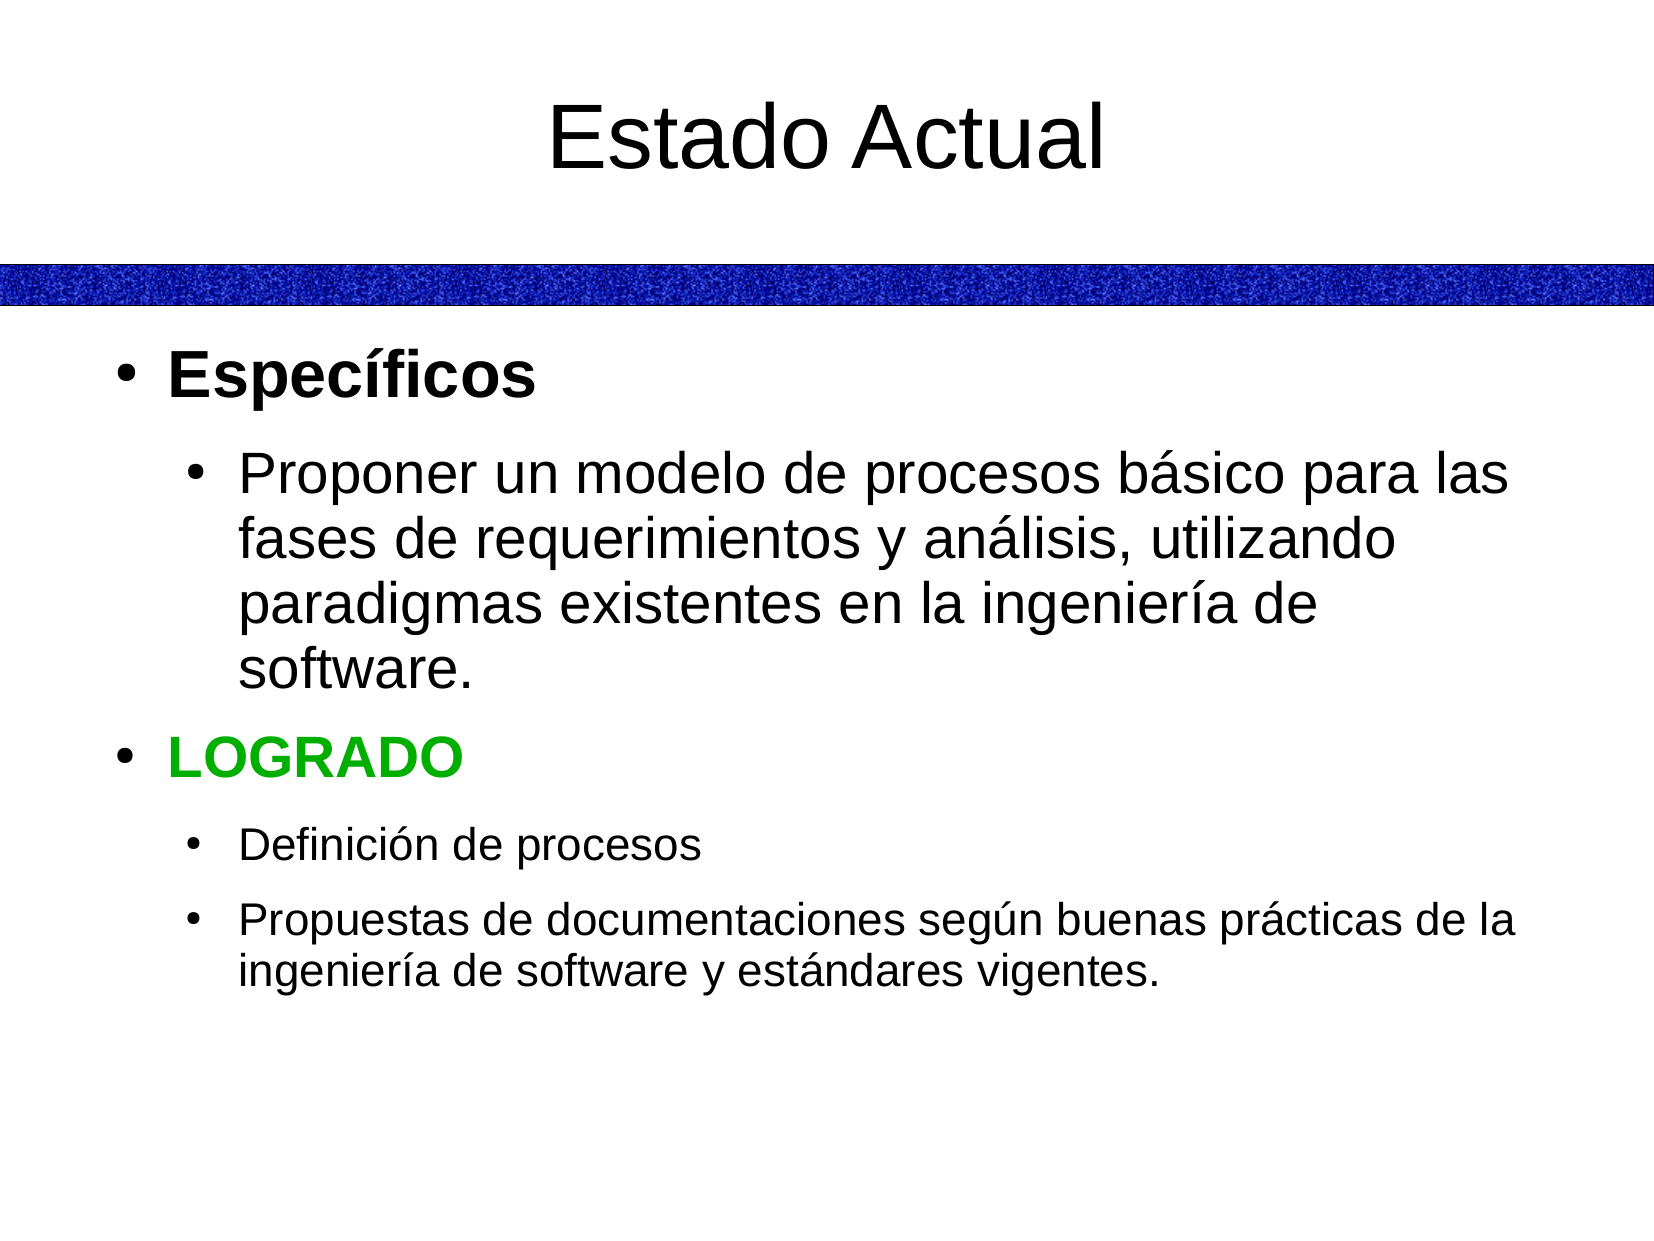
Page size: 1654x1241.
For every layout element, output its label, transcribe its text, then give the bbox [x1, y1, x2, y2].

list Específicos Proponer un modelo de procesos básico para las fases de requerimientos y análisis, utilizando paradigmas existentes en la ingeniería de software. LOGRADO Definición de procesos Propuestas de documentaciones según buenas prácticas de la ingeniería de software y estándares vigentes. [96, 336, 1544, 1104]
picture [0, 265, 1653, 305]
title Estado Actual [58, 21, 1595, 253]
